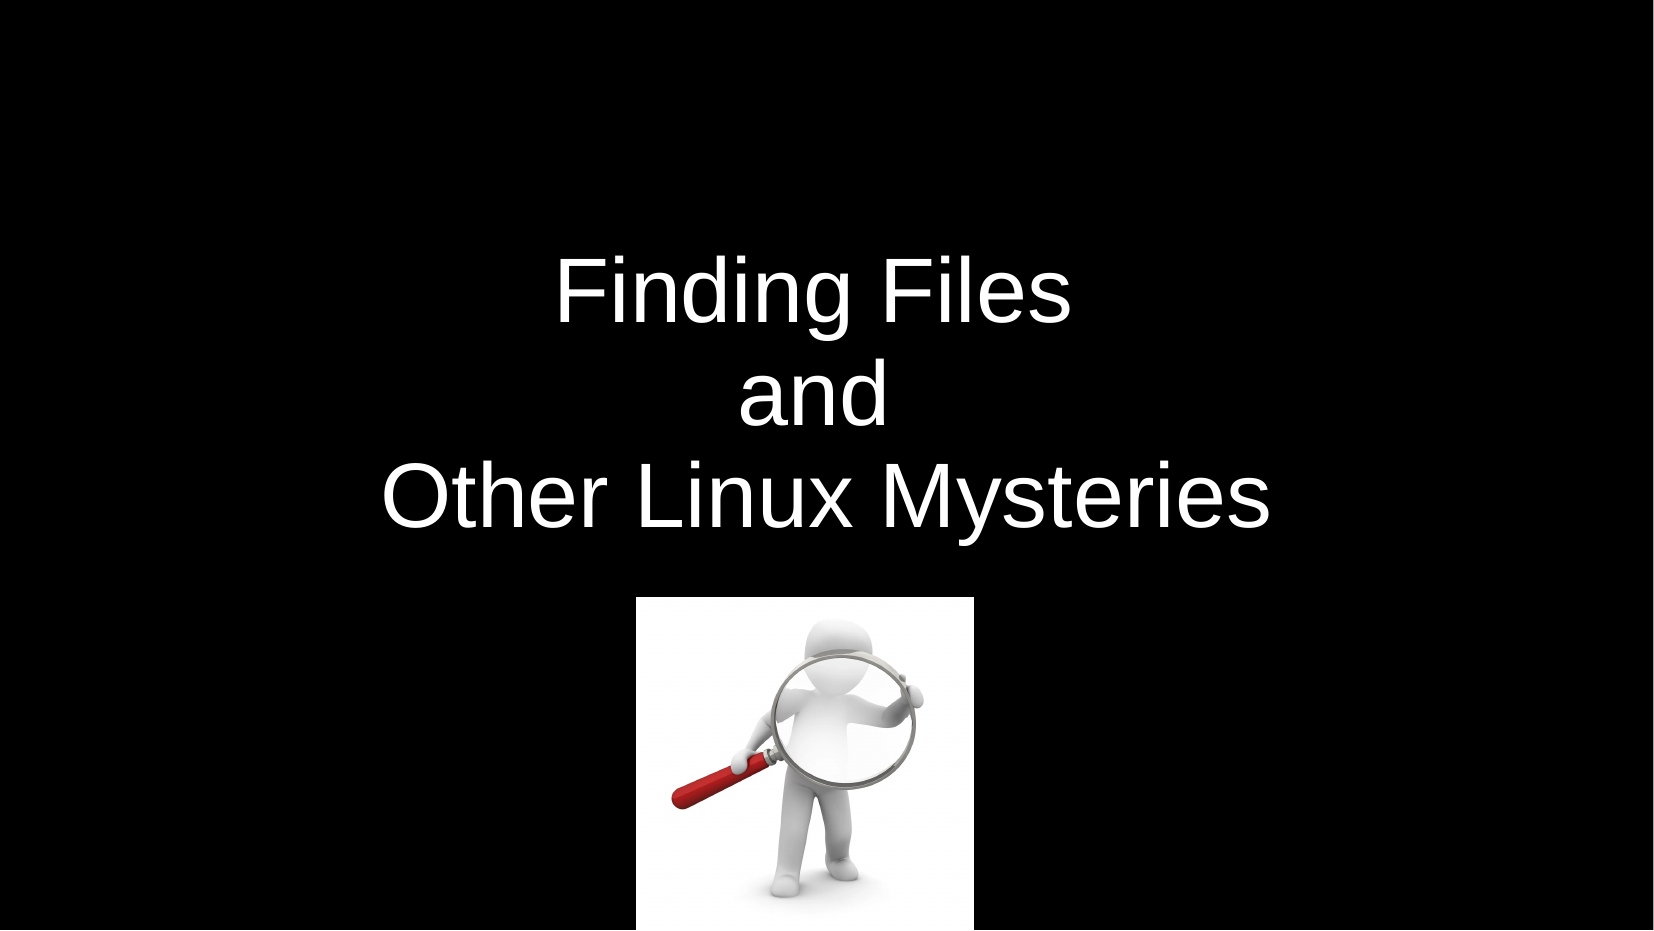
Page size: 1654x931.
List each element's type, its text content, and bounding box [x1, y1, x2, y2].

title Finding Files and Other Linux Mysteries [0, 183, 1654, 604]
picture [636, 597, 974, 931]
